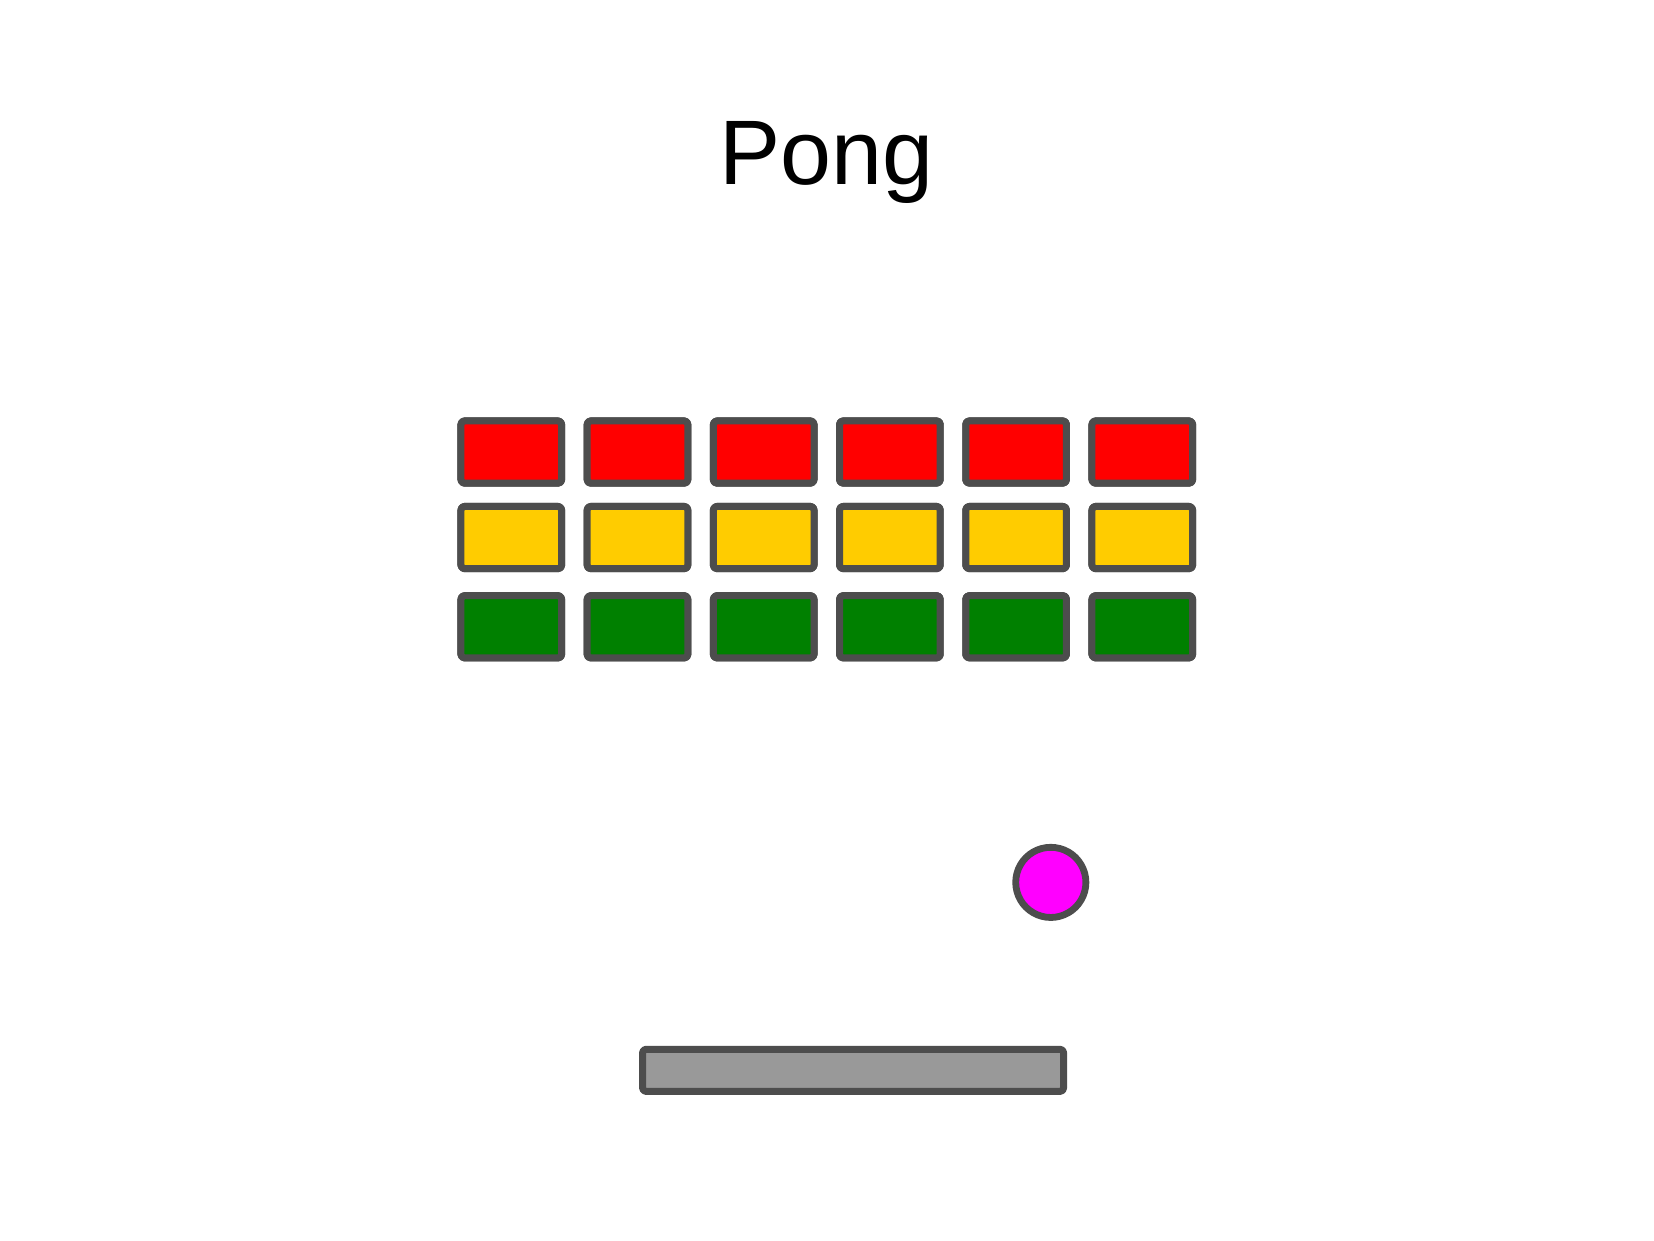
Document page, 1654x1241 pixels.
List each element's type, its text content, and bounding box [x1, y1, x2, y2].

title Pong [82, 49, 1571, 257]
picture [123, 347, 1531, 1193]
